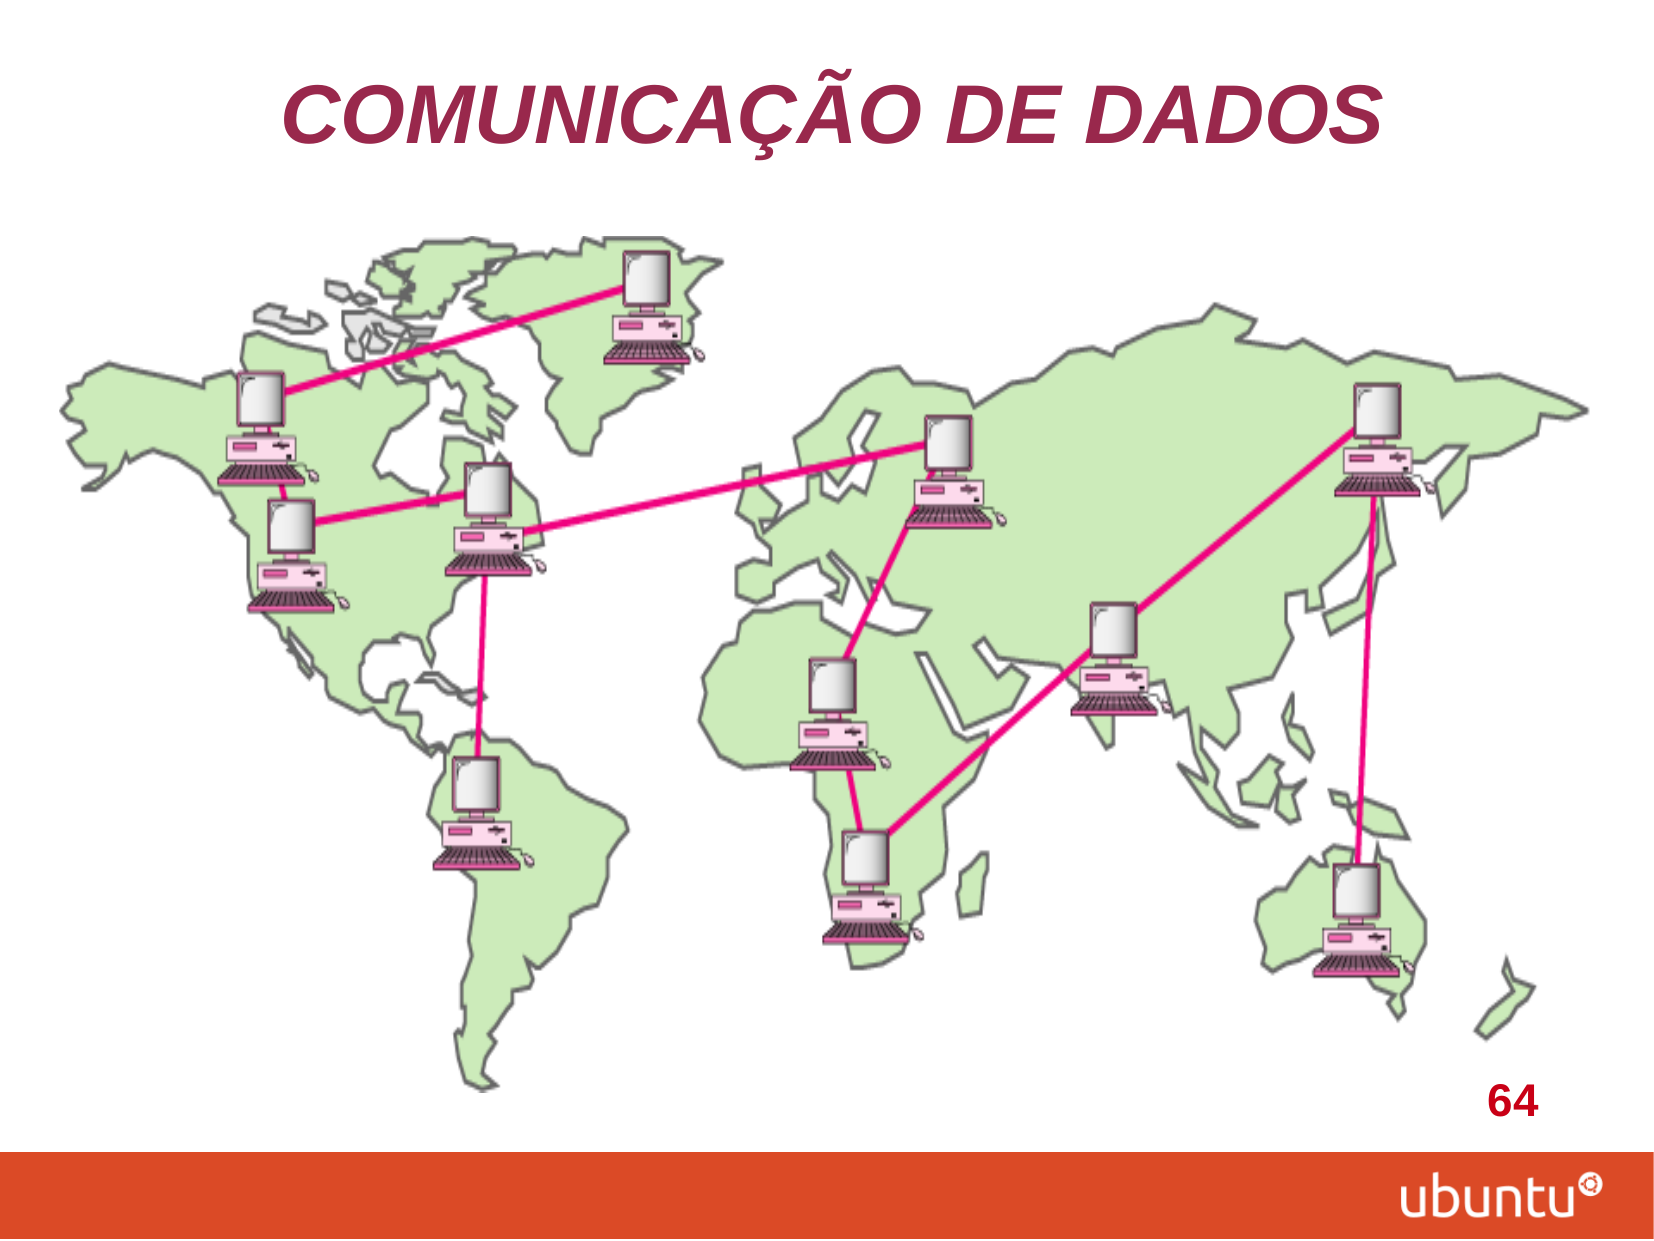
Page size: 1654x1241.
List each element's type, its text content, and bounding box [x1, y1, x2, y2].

picture [59, 236, 1595, 1093]
picture [0, 1152, 1654, 1239]
text_box <number> [1473, 1063, 1654, 1134]
title COMUNICAÇÃO DE DADOS [11, 7, 1654, 200]
